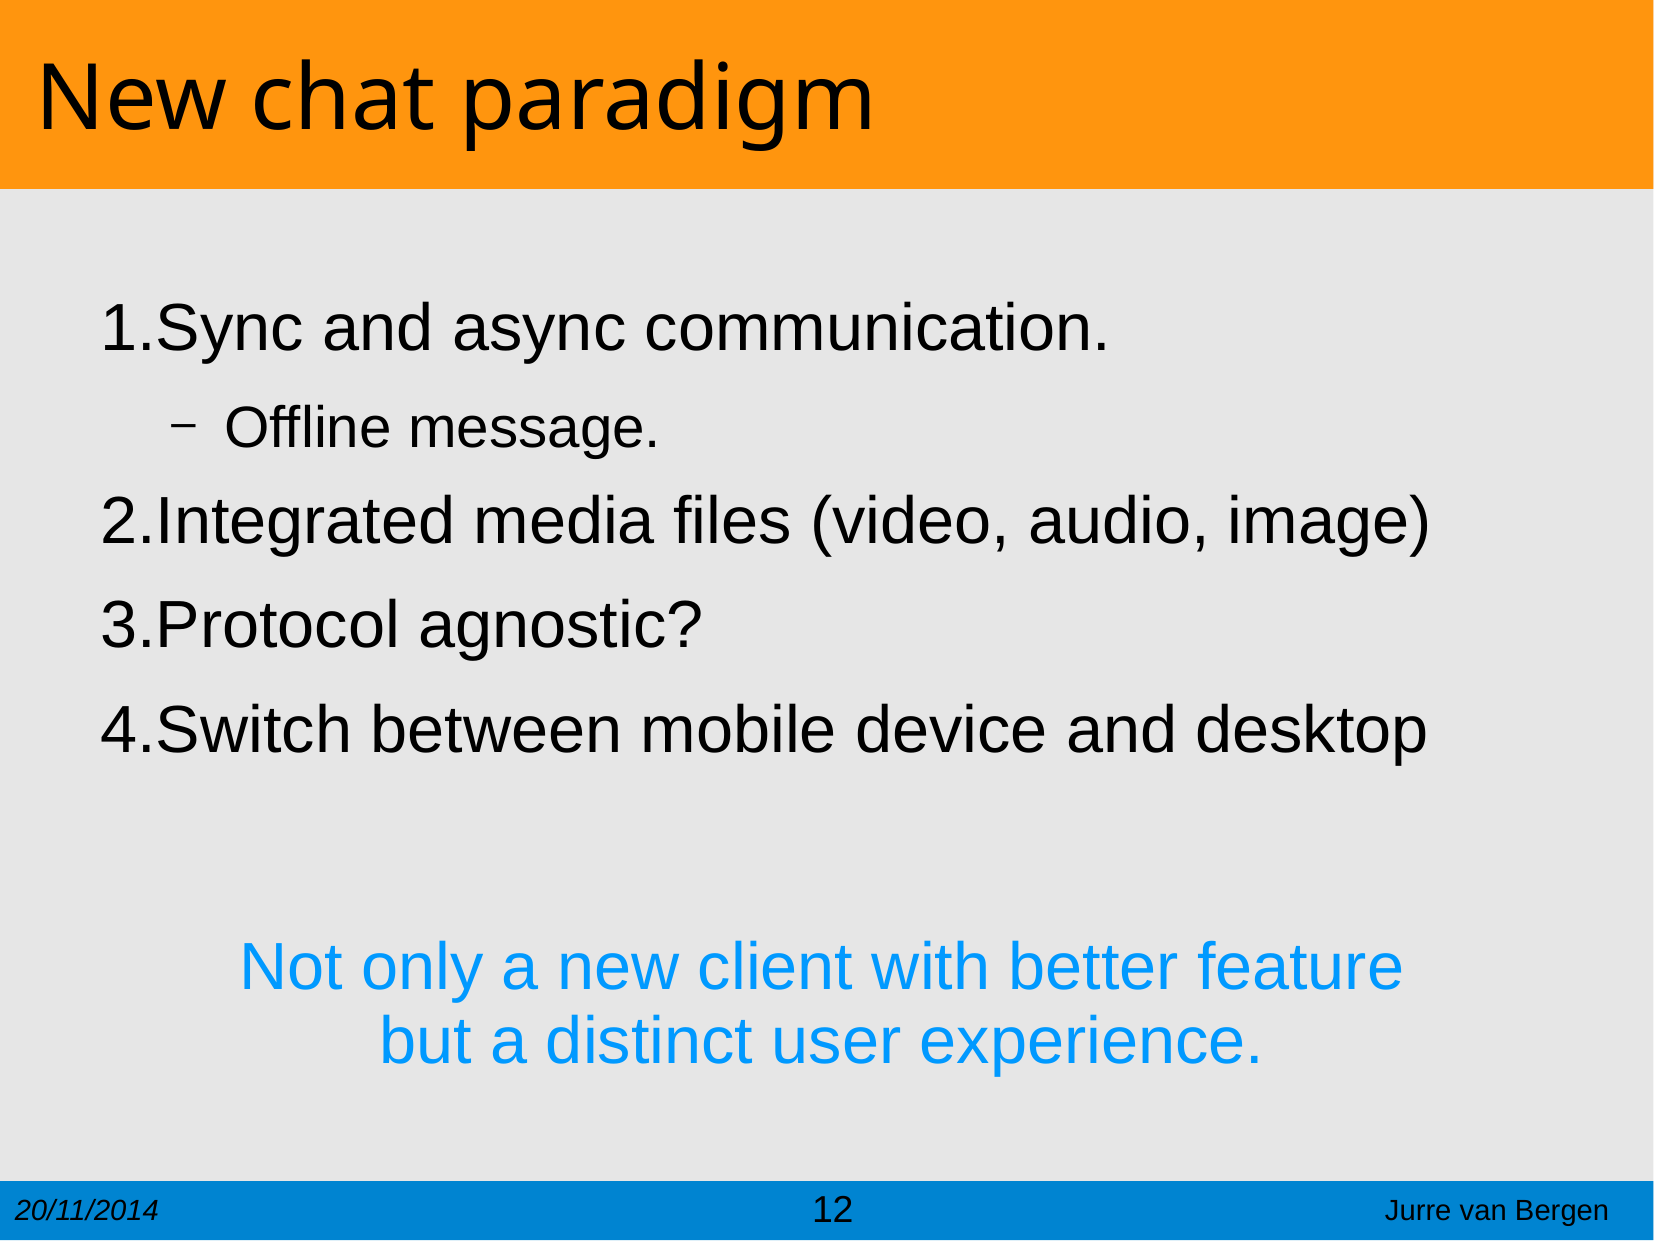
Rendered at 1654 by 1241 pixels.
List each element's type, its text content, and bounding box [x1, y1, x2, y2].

list Sync and async communication. Offline message. Integrated media files (video, audio, image) Protocol agnostic? Switch between mobile device and desktop [82, 290, 1571, 1010]
title New chat paradigm [35, 0, 1185, 189]
text_box Not only a new client with better feature but a distinct user experience. [224, 921, 1425, 1099]
